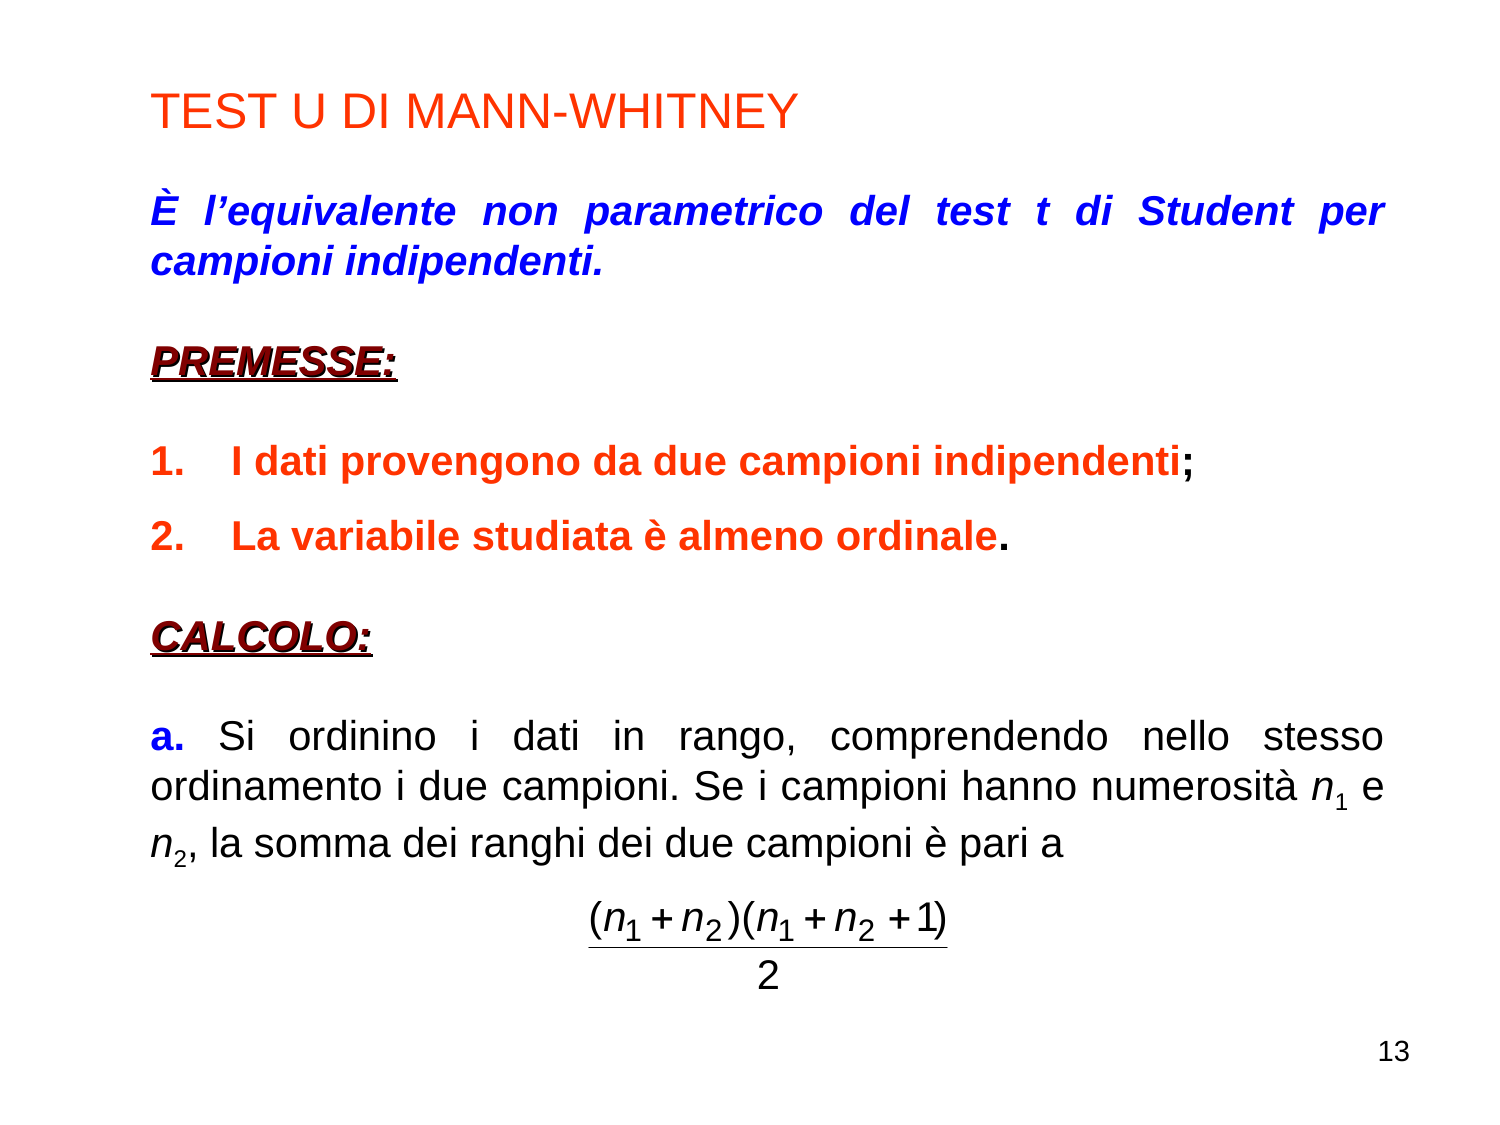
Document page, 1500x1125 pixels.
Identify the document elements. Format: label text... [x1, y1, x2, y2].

text_box TEST U DI MANN-WHITNEY È l’equivalente non parametrico del test t di Student per campioni indipendenti. PREMESSE: 1. I dati provengono da due campioni indipendenti; La variabile studiata è almeno ordinale. CALCOLO: a. Si ordinino i dati in rango, comprendendo nello stesso ordinamento i due campioni. Se i campioni hanno numerosità n1 e n2, la somma dei ranghi dei due campioni è pari a [135, 70, 1400, 971]
chart [584, 893, 952, 995]
text_box <numero> [1074, 1024, 1426, 1103]
